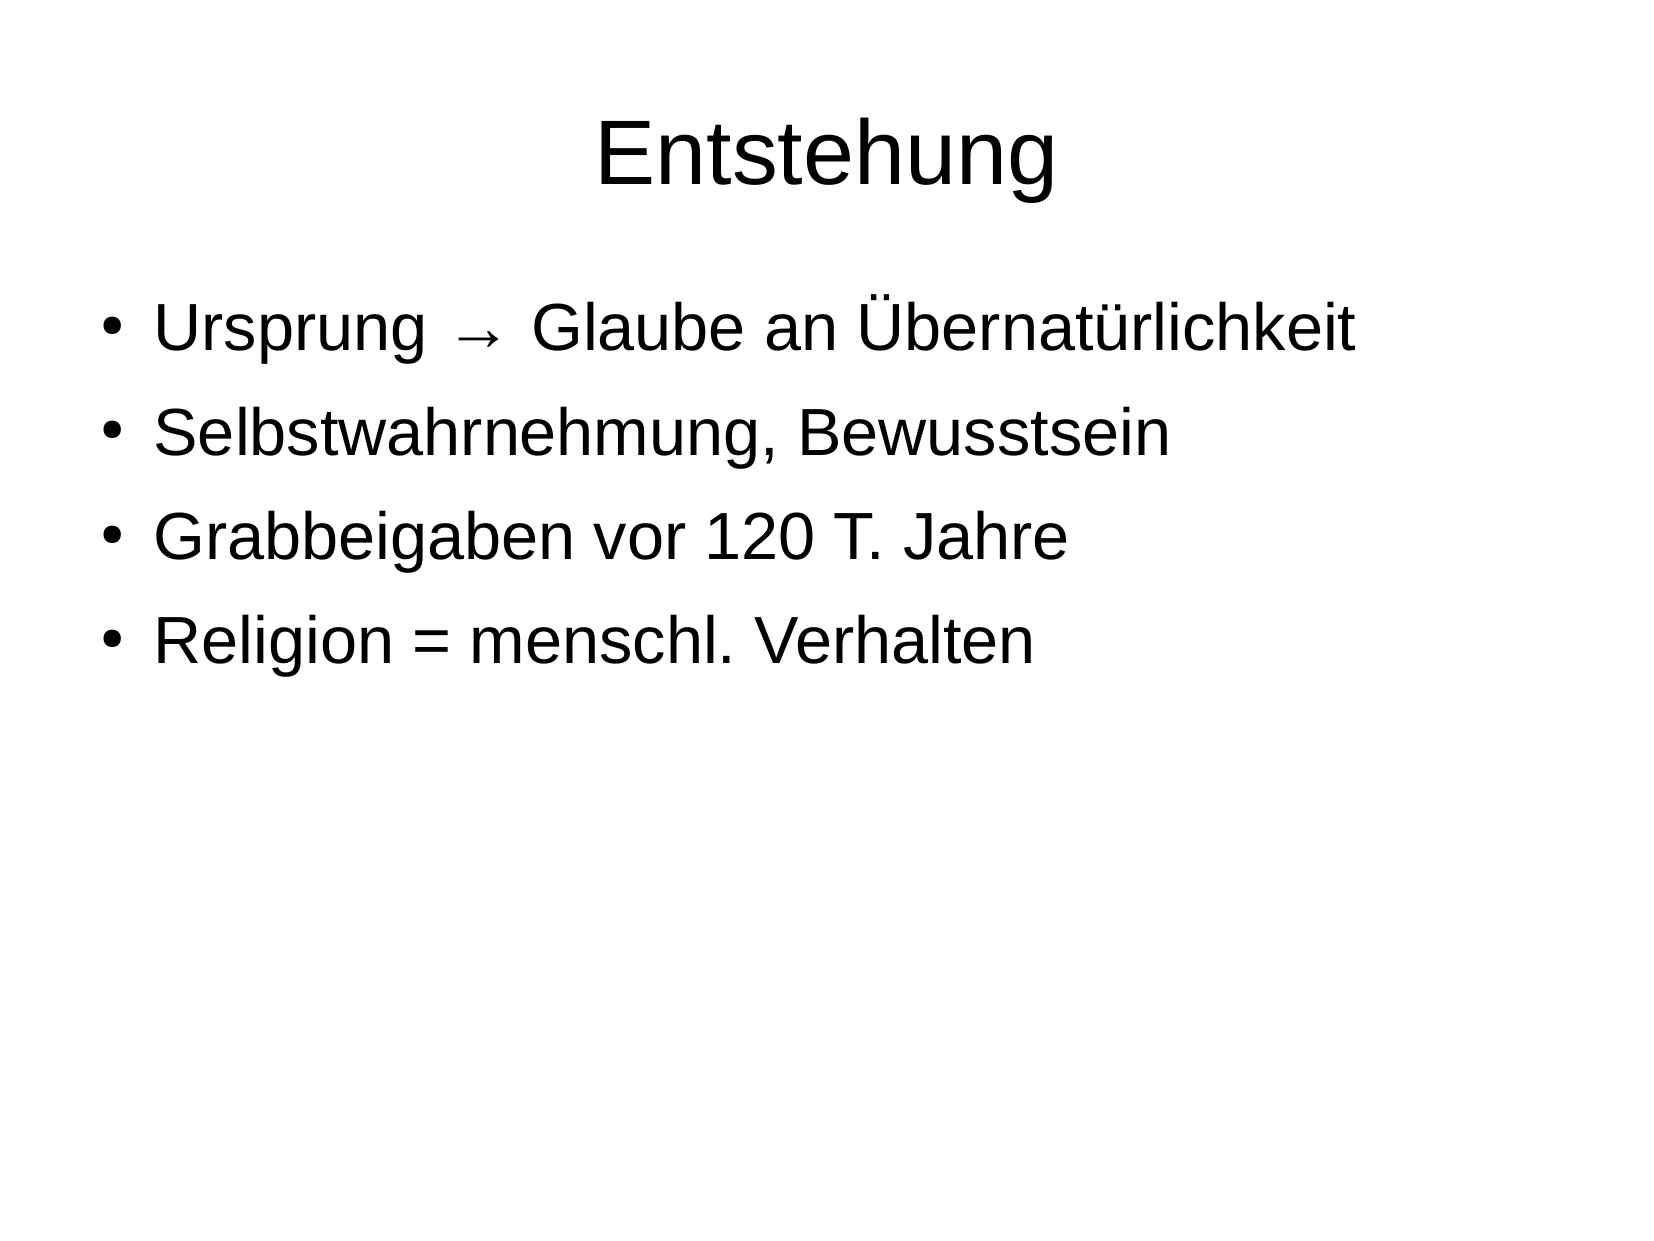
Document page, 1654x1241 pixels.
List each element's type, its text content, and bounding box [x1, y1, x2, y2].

list Ursprung → Glaube an Übernatürlichkeit Selbstwahrnehmung, Bewusstsein Grabbeigaben vor 120 T. Jahre Religion = menschl. Verhalten [82, 290, 1571, 1010]
title Entstehung [82, 49, 1571, 257]
